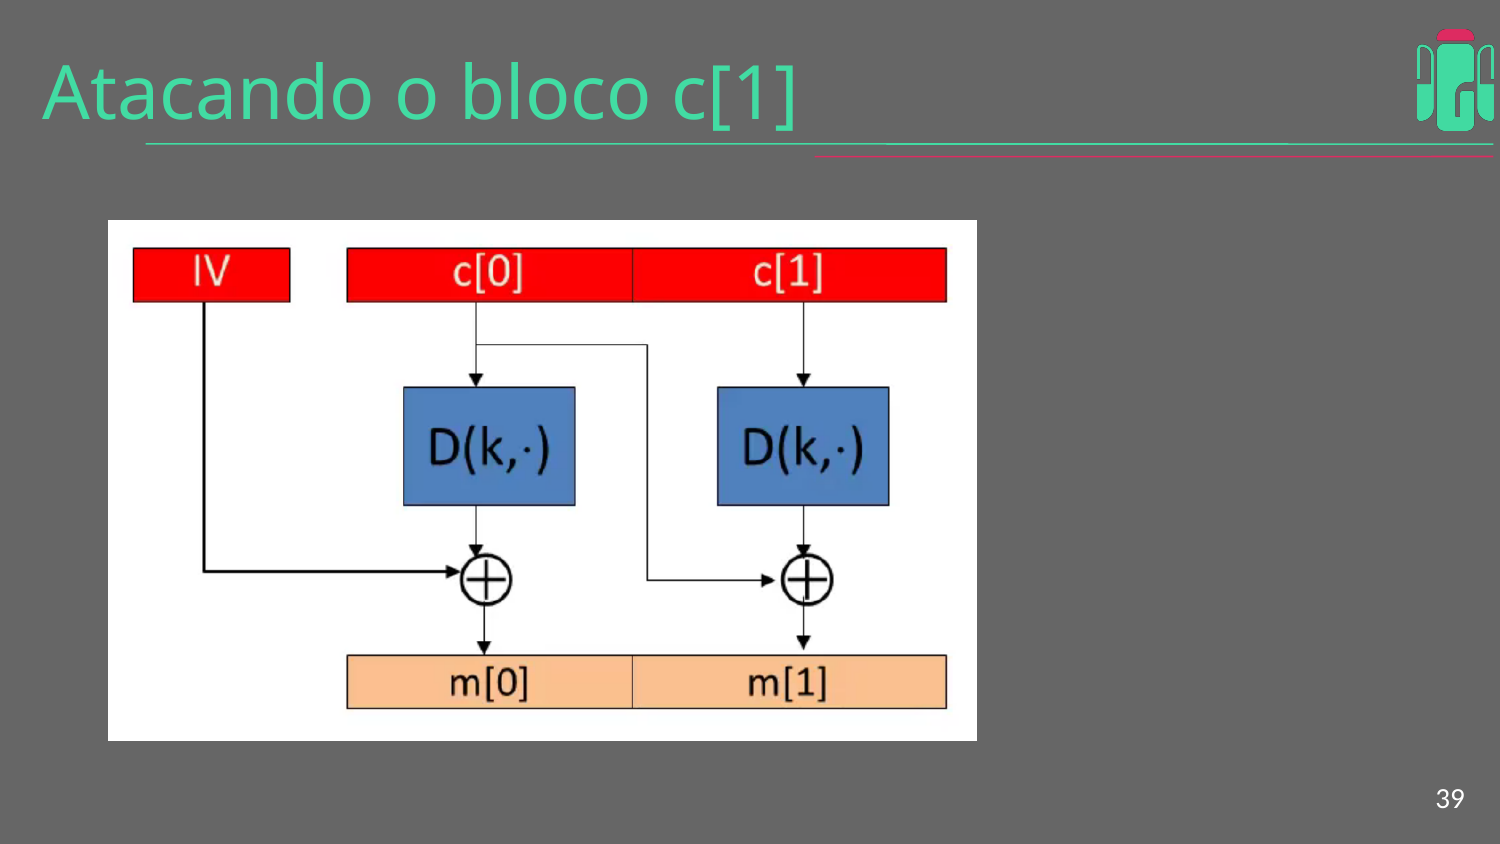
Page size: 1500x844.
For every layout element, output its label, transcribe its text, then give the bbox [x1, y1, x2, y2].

picture [108, 220, 977, 741]
title Atacando o bloco c[1] [27, 29, 1374, 131]
slide_number <number> [1389, 764, 1480, 830]
picture [1417, 29, 1494, 131]
